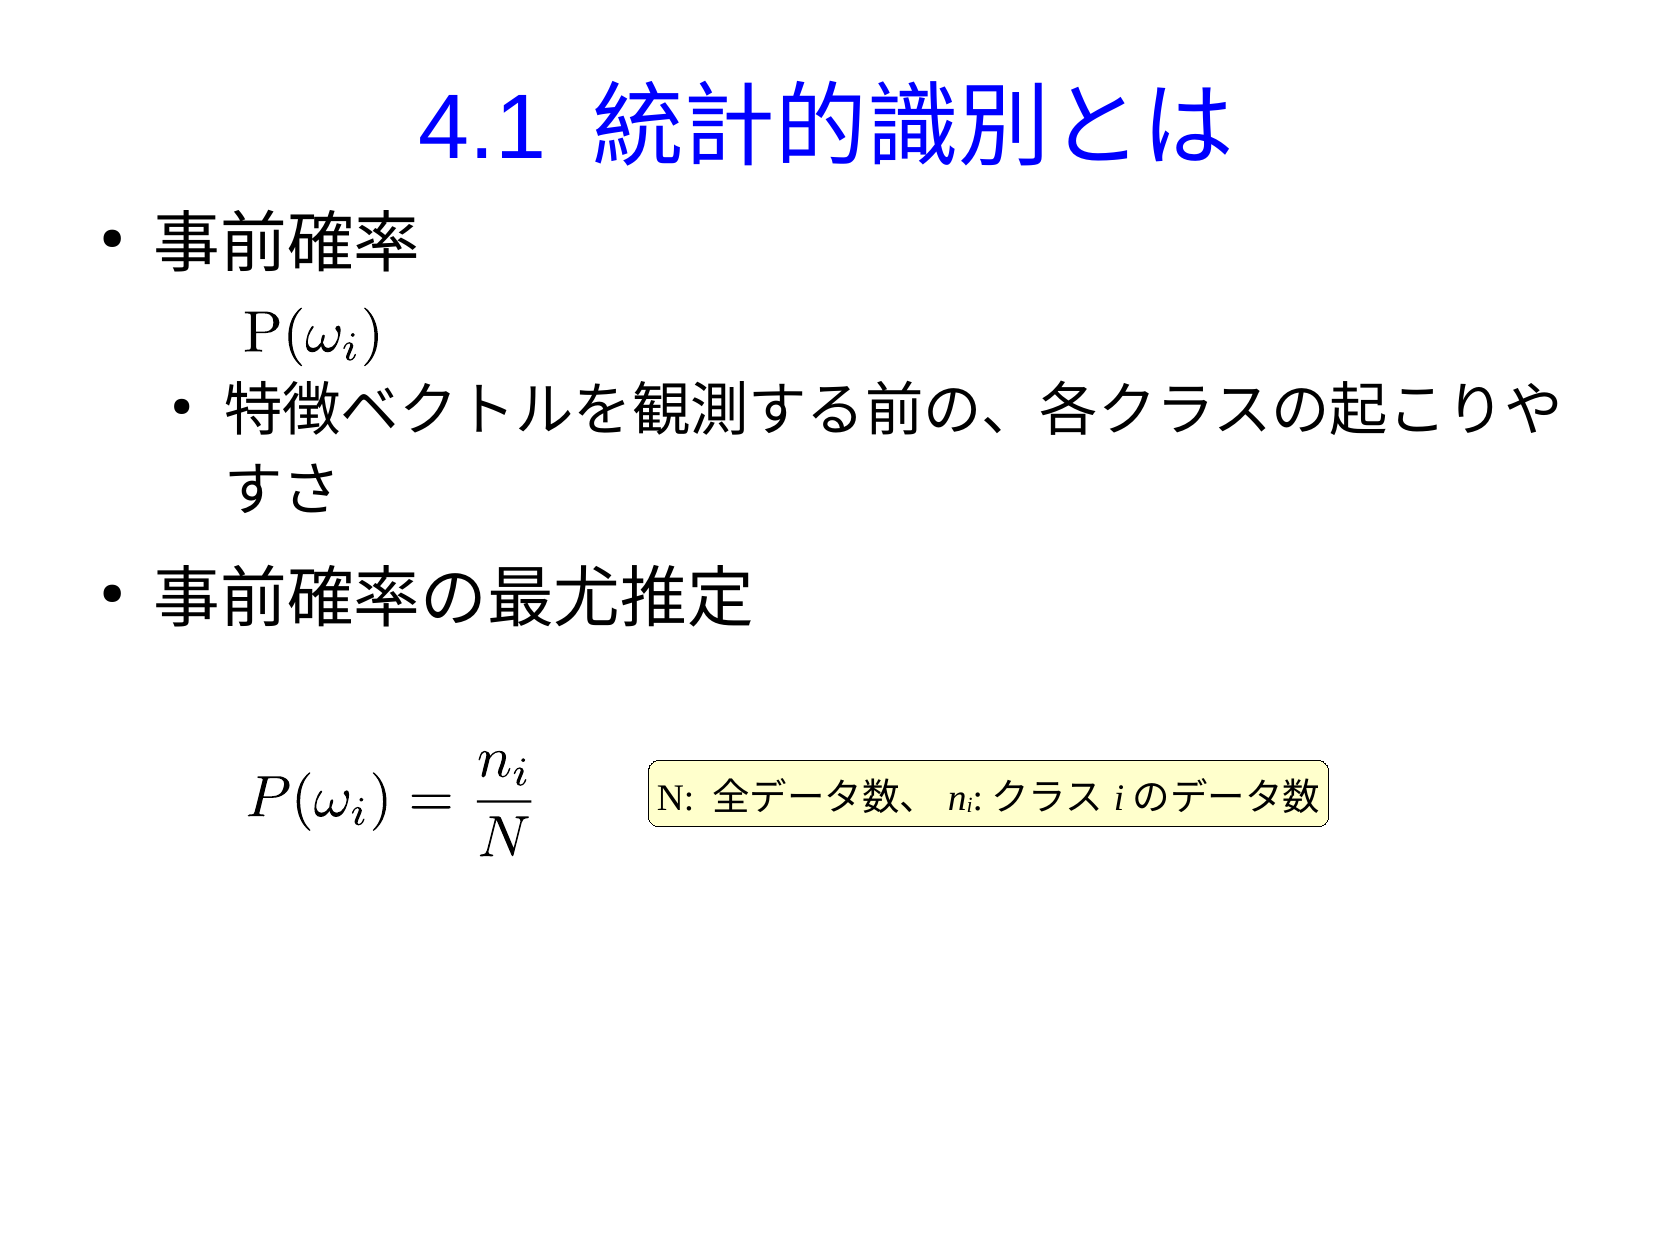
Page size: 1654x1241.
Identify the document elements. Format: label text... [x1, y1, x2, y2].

text_box [245, 750, 532, 857]
text_box N: 全データ数、ni:クラスiのデータ数 [648, 760, 1329, 827]
title 4.1 統計的識別とは [82, 49, 1571, 195]
text_box [242, 307, 384, 367]
list 事前確率 特徴ベクトルを観測する前の、各クラスの起こりやすさ 事前確率の最尤推定 [82, 195, 1571, 1087]
